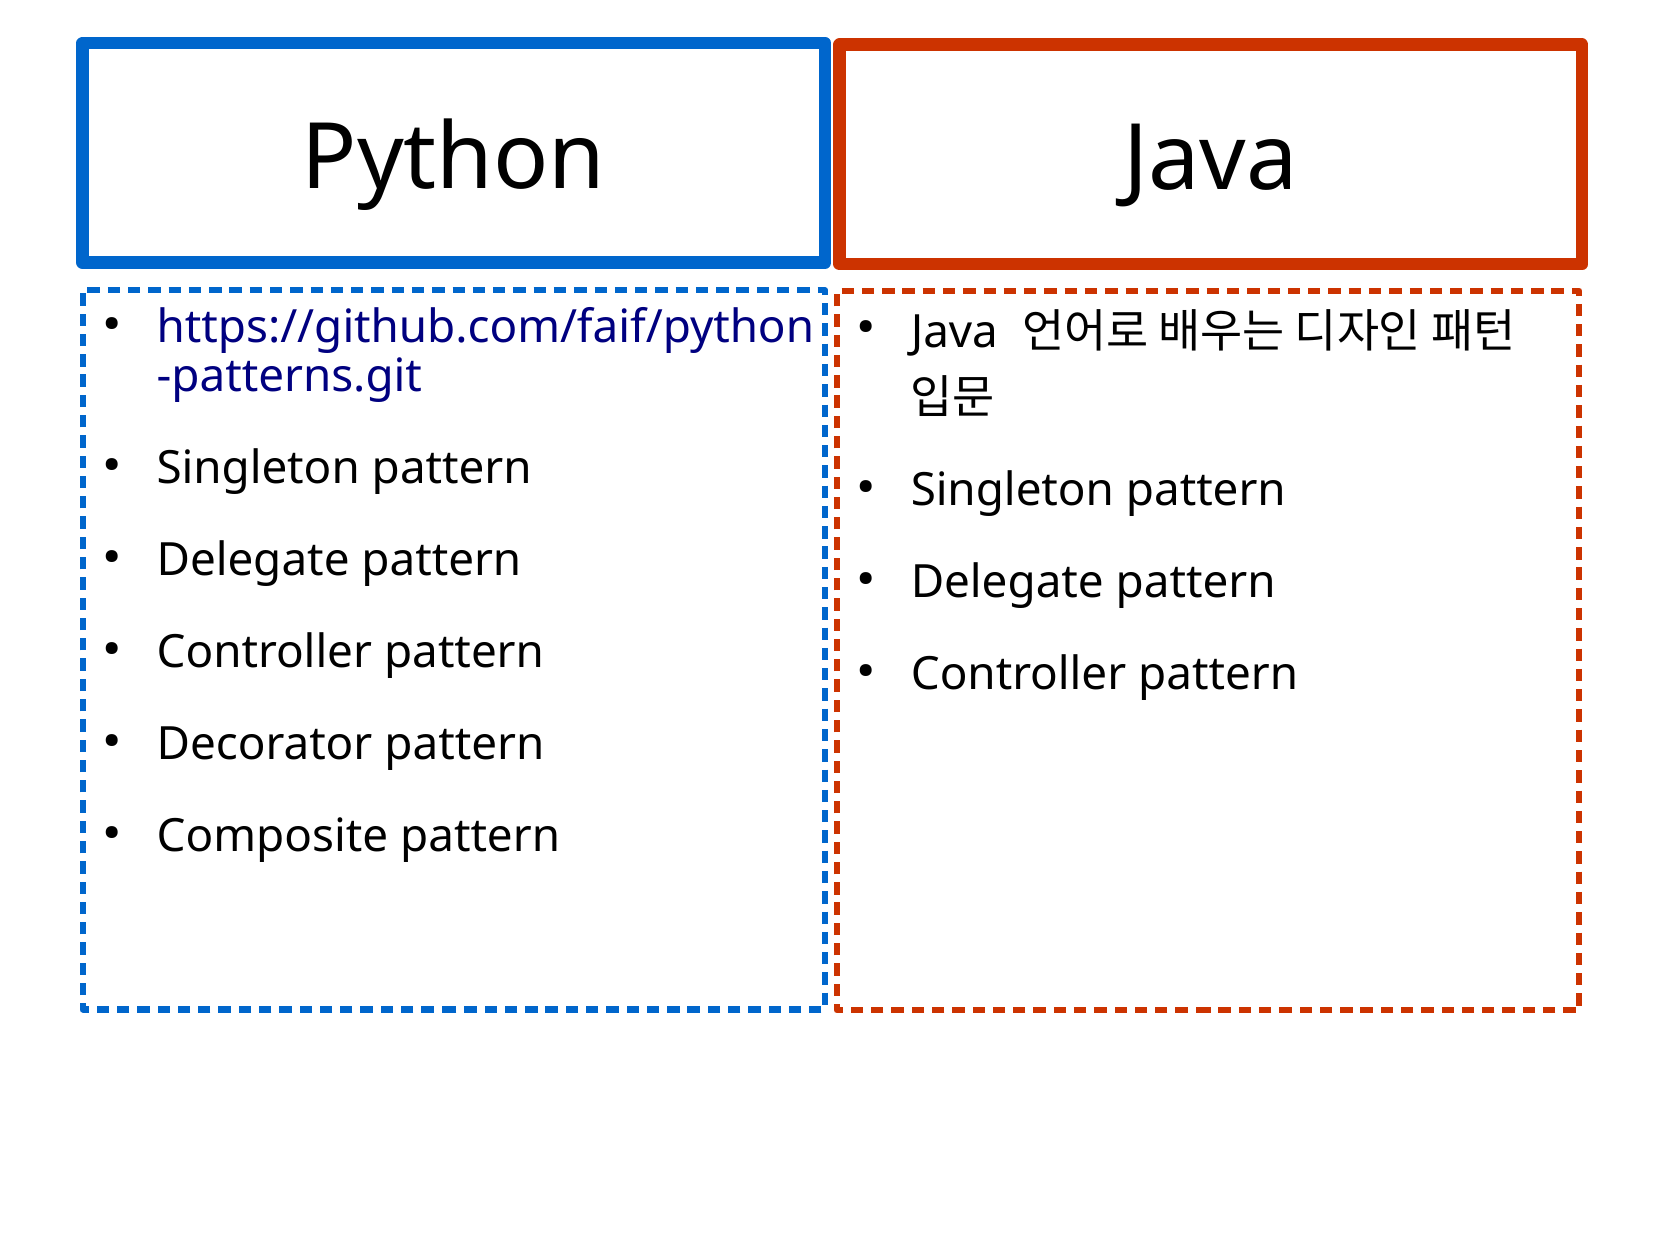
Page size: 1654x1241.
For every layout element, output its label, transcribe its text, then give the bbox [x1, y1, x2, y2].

list https://github.com/faif/python-patterns.git Singleton pattern Delegate pattern Controller pattern Decorator pattern Composite pattern [82, 290, 826, 1010]
title Java [839, 44, 1583, 265]
title Python [82, 43, 826, 263]
list Java 언어로 배우는 디자인 패턴 입문 Singleton pattern Delegate pattern Controller pattern [836, 290, 1580, 1011]
